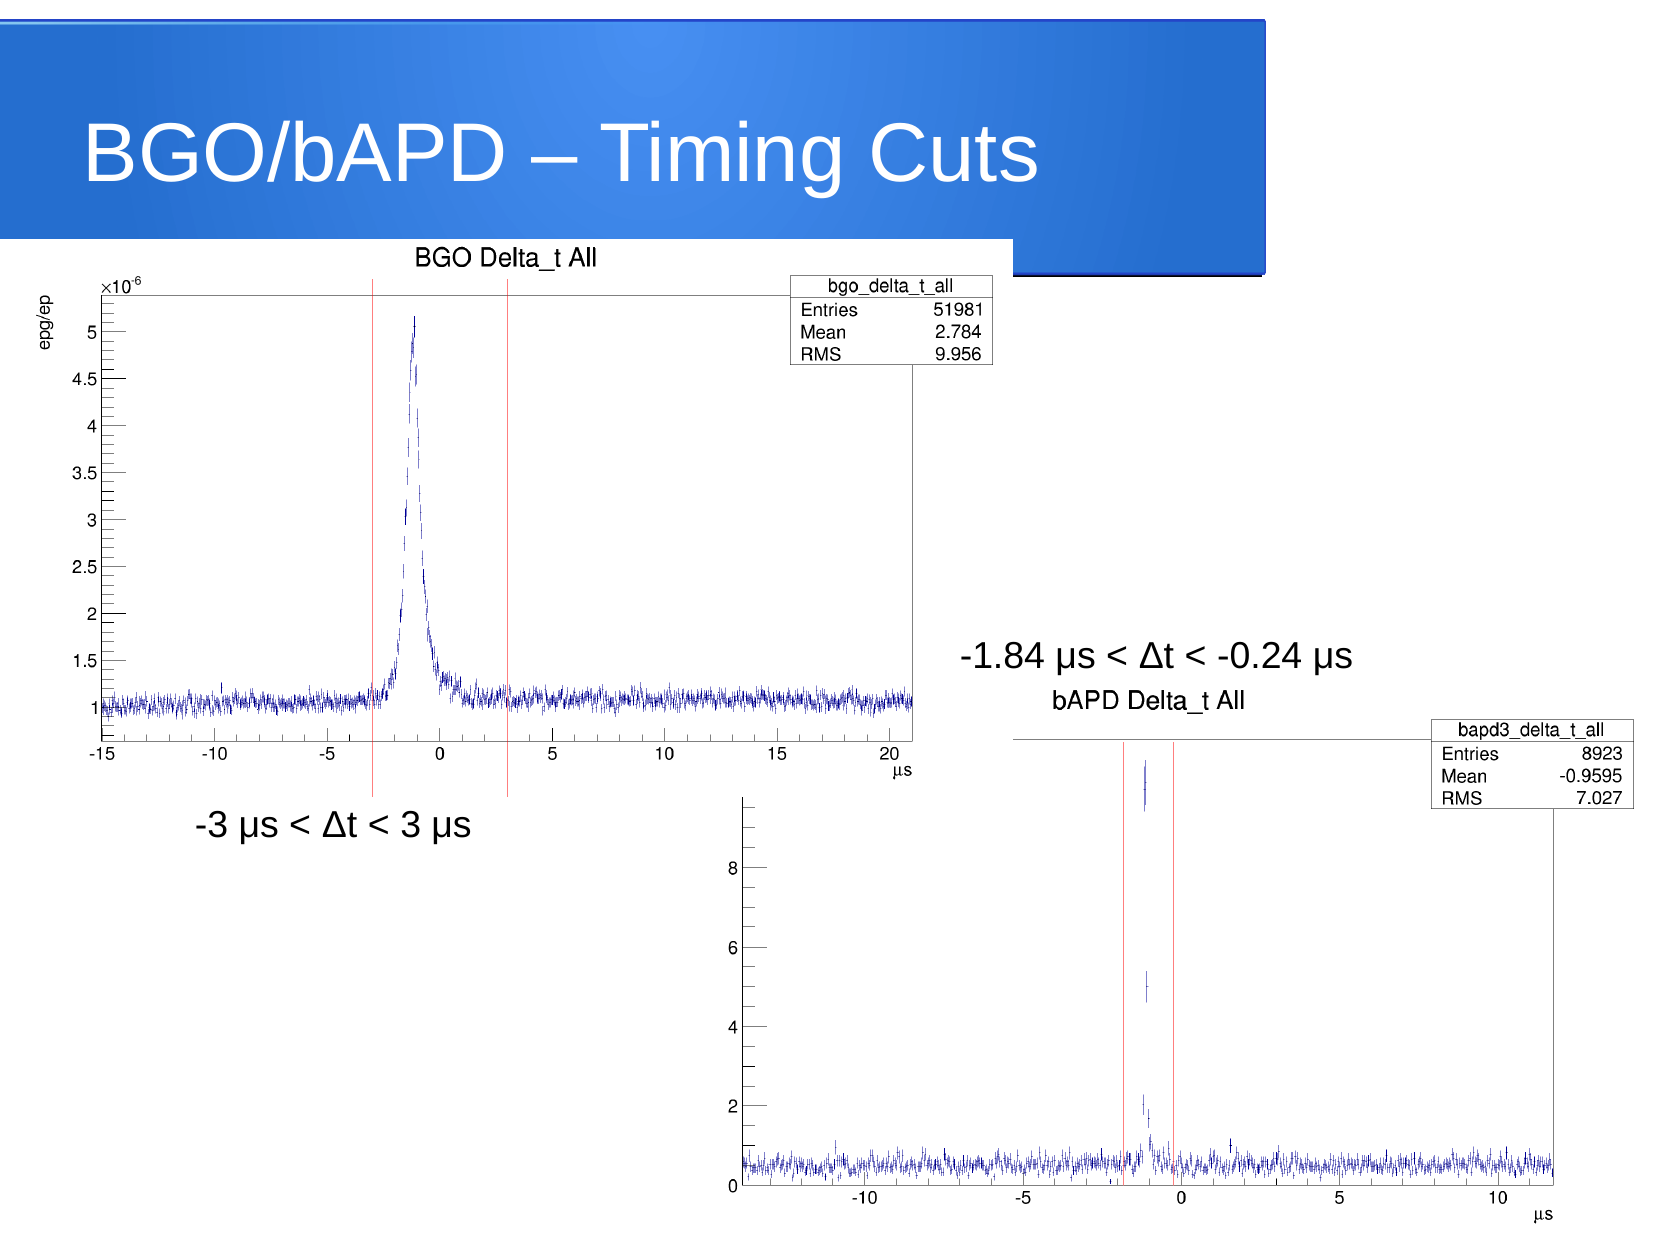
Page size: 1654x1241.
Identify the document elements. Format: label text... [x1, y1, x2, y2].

picture [0, 17, 1654, 1241]
title BGO/bAPD – Timing Cuts [82, 49, 1250, 257]
text_box -1.84 μs < Δt < -0.24 μs [945, 626, 1367, 684]
text_box -3 μs < Δt < 3 μs [180, 796, 485, 854]
